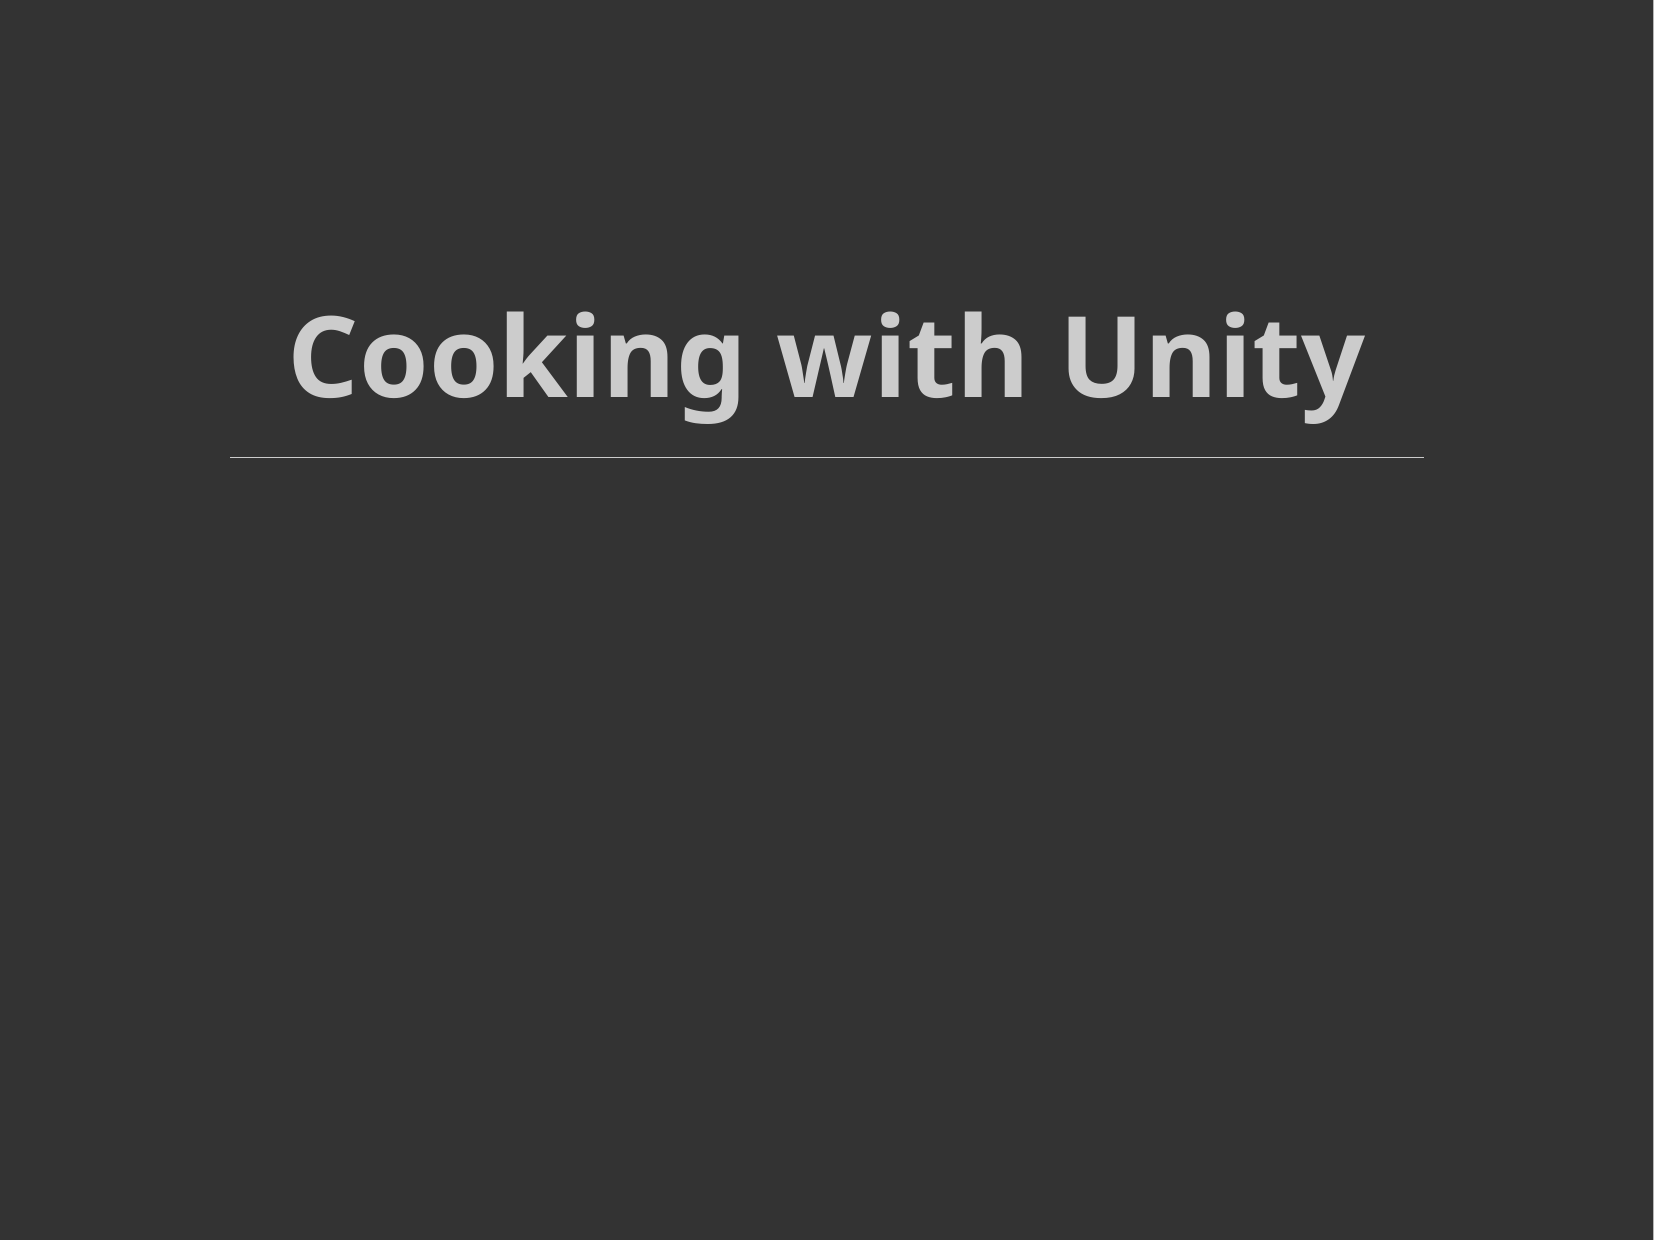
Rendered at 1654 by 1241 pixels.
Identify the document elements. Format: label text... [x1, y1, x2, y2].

title Cooking with Unity [82, 250, 1571, 458]
